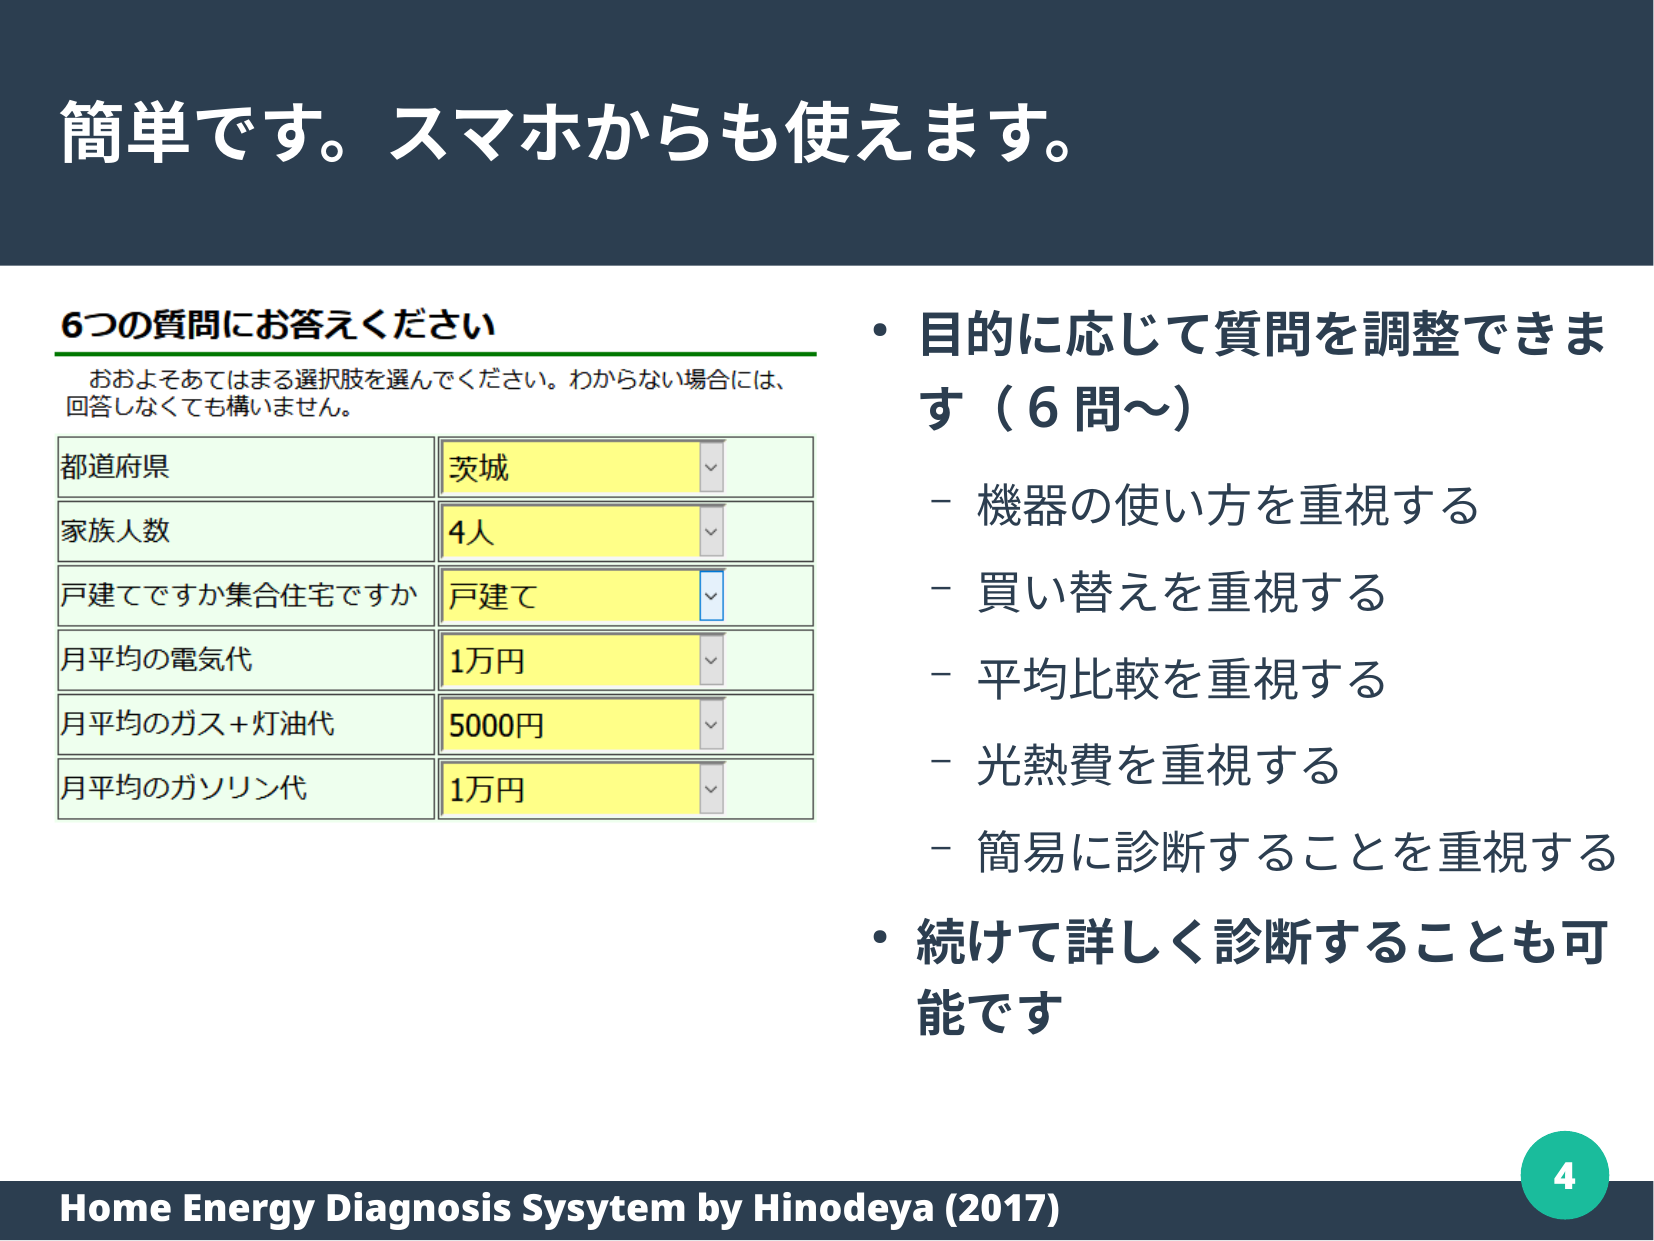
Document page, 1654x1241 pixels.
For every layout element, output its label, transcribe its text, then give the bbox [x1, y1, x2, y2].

title 簡単です。スマホからも使えます。 [59, 49, 1595, 207]
picture [52, 295, 827, 827]
list 目的に応じて質問を調整できます（6問～） 機器の使い方を重視する 買い替えを重視する 平均比較を重視する 光熱費を重視する 簡易に診断することを重視する 続けて詳しく診断することも可能です [856, 295, 1625, 1123]
